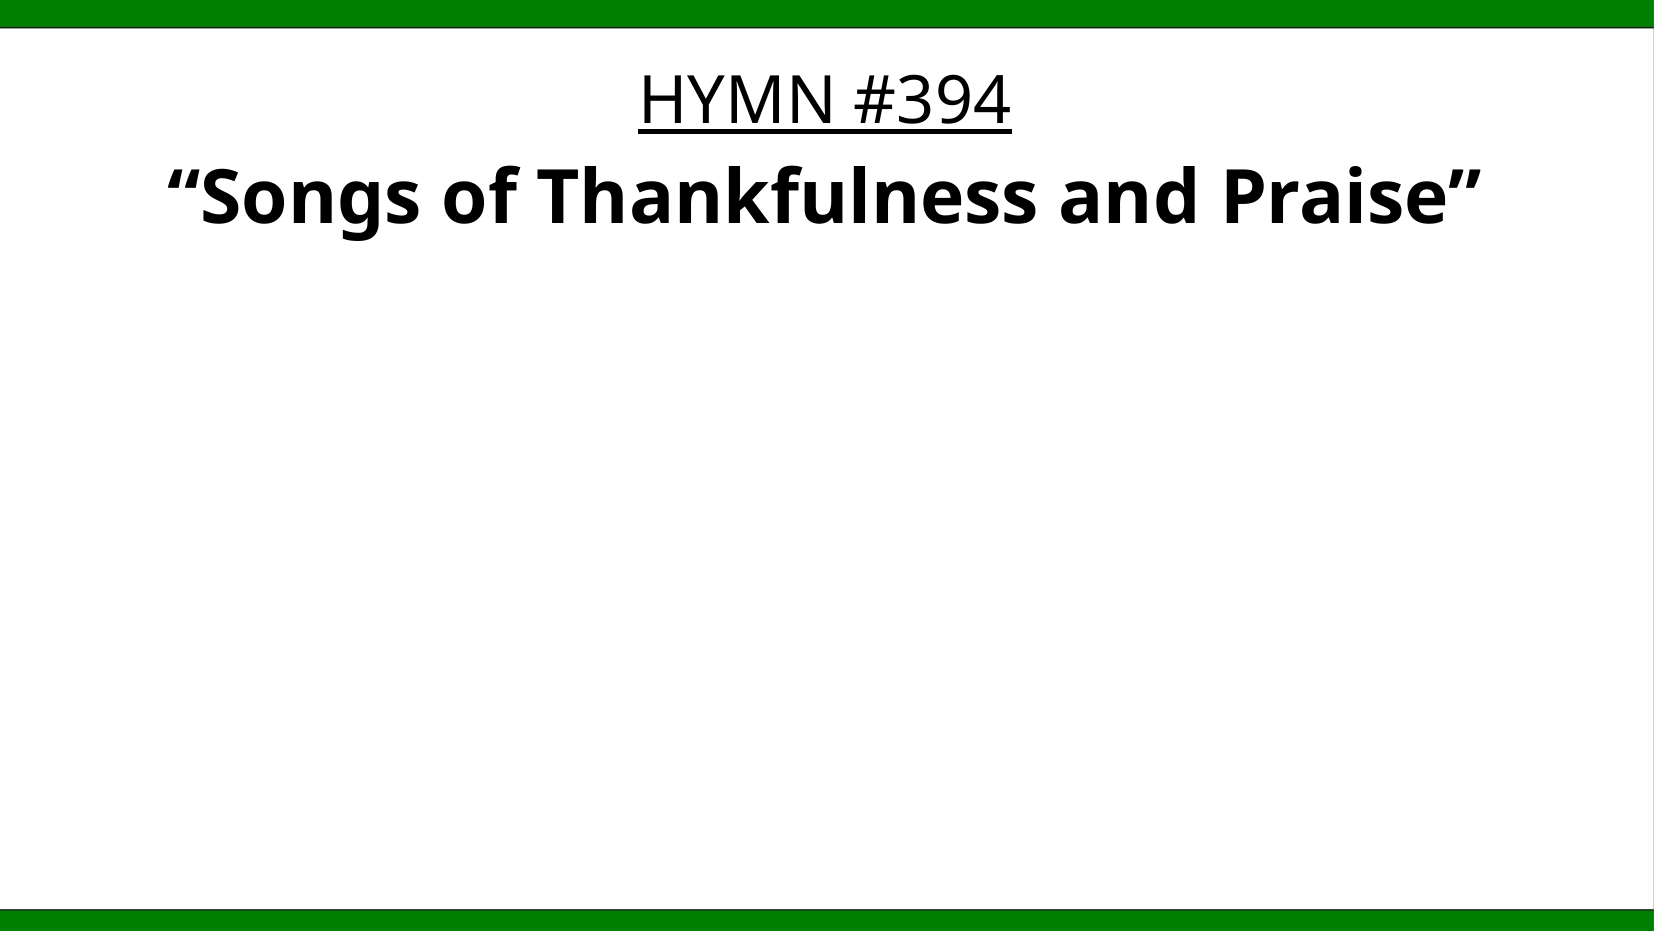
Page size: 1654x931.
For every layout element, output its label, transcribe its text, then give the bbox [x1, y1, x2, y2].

picture [0, 0, 1654, 931]
text_box HYMN #394 “Songs of Thankfulness and Praise” [90, 45, 1561, 249]
